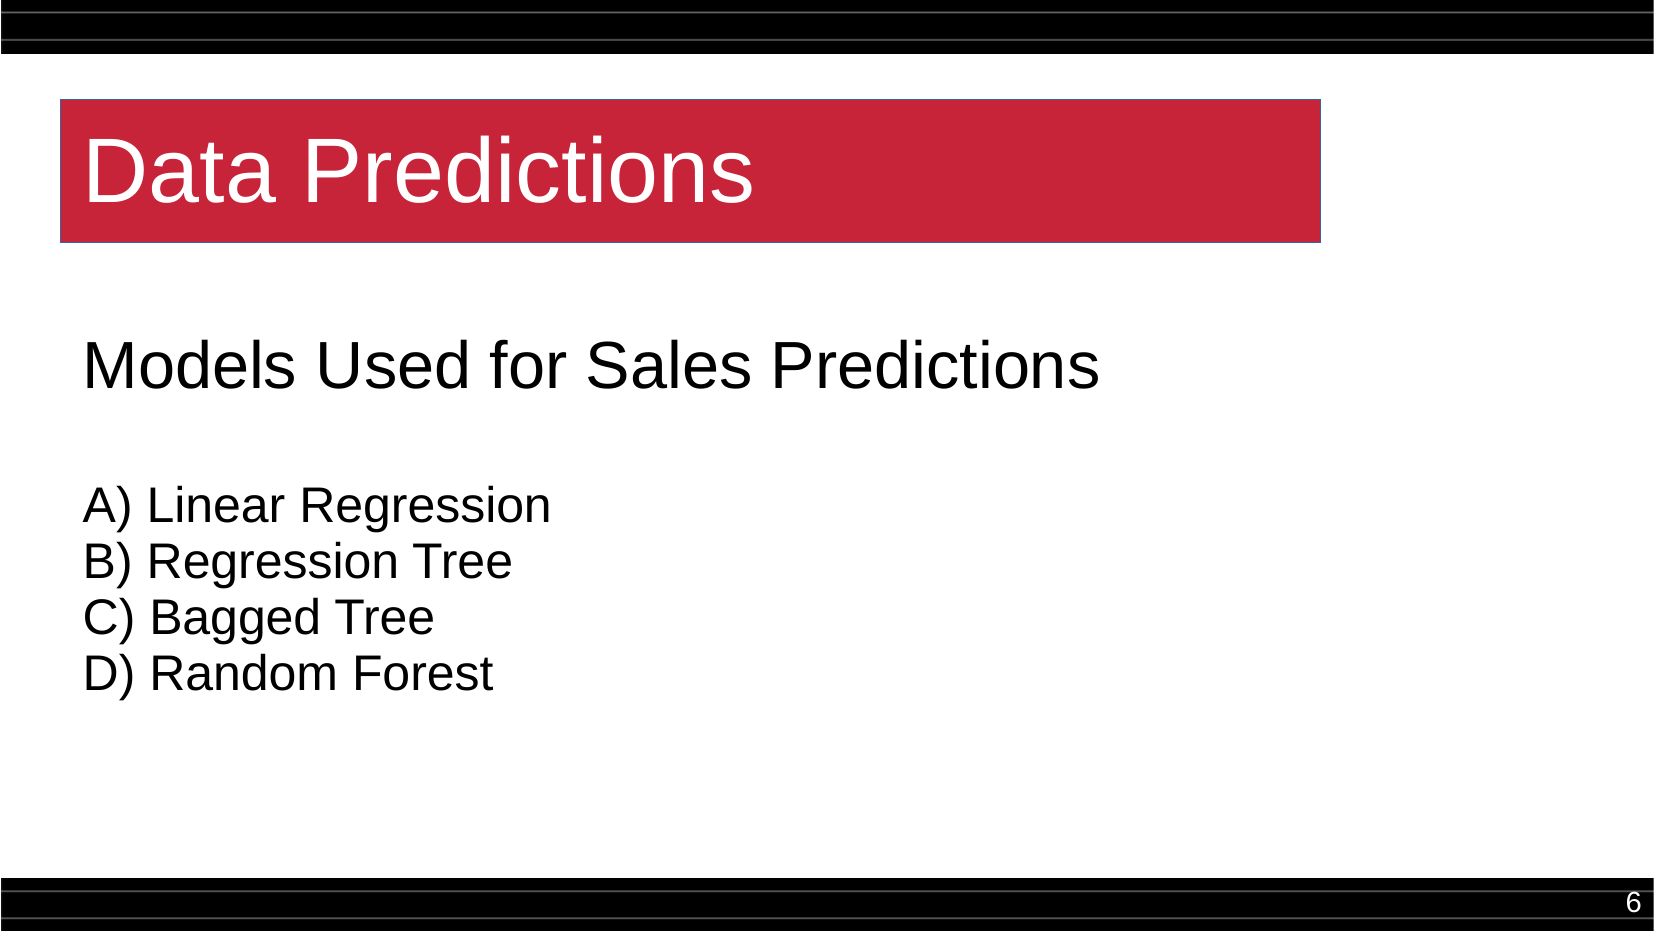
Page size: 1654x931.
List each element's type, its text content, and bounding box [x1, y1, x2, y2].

title Data Predictions [82, 92, 1571, 249]
picture [1, 0, 1654, 54]
picture [1, 878, 1654, 931]
subtitle Models Used for Sales Predictions Linear Regression Regression Tree Bagged Tree Random Forest [82, 271, 1571, 758]
text_box [60, 99, 82, 243]
